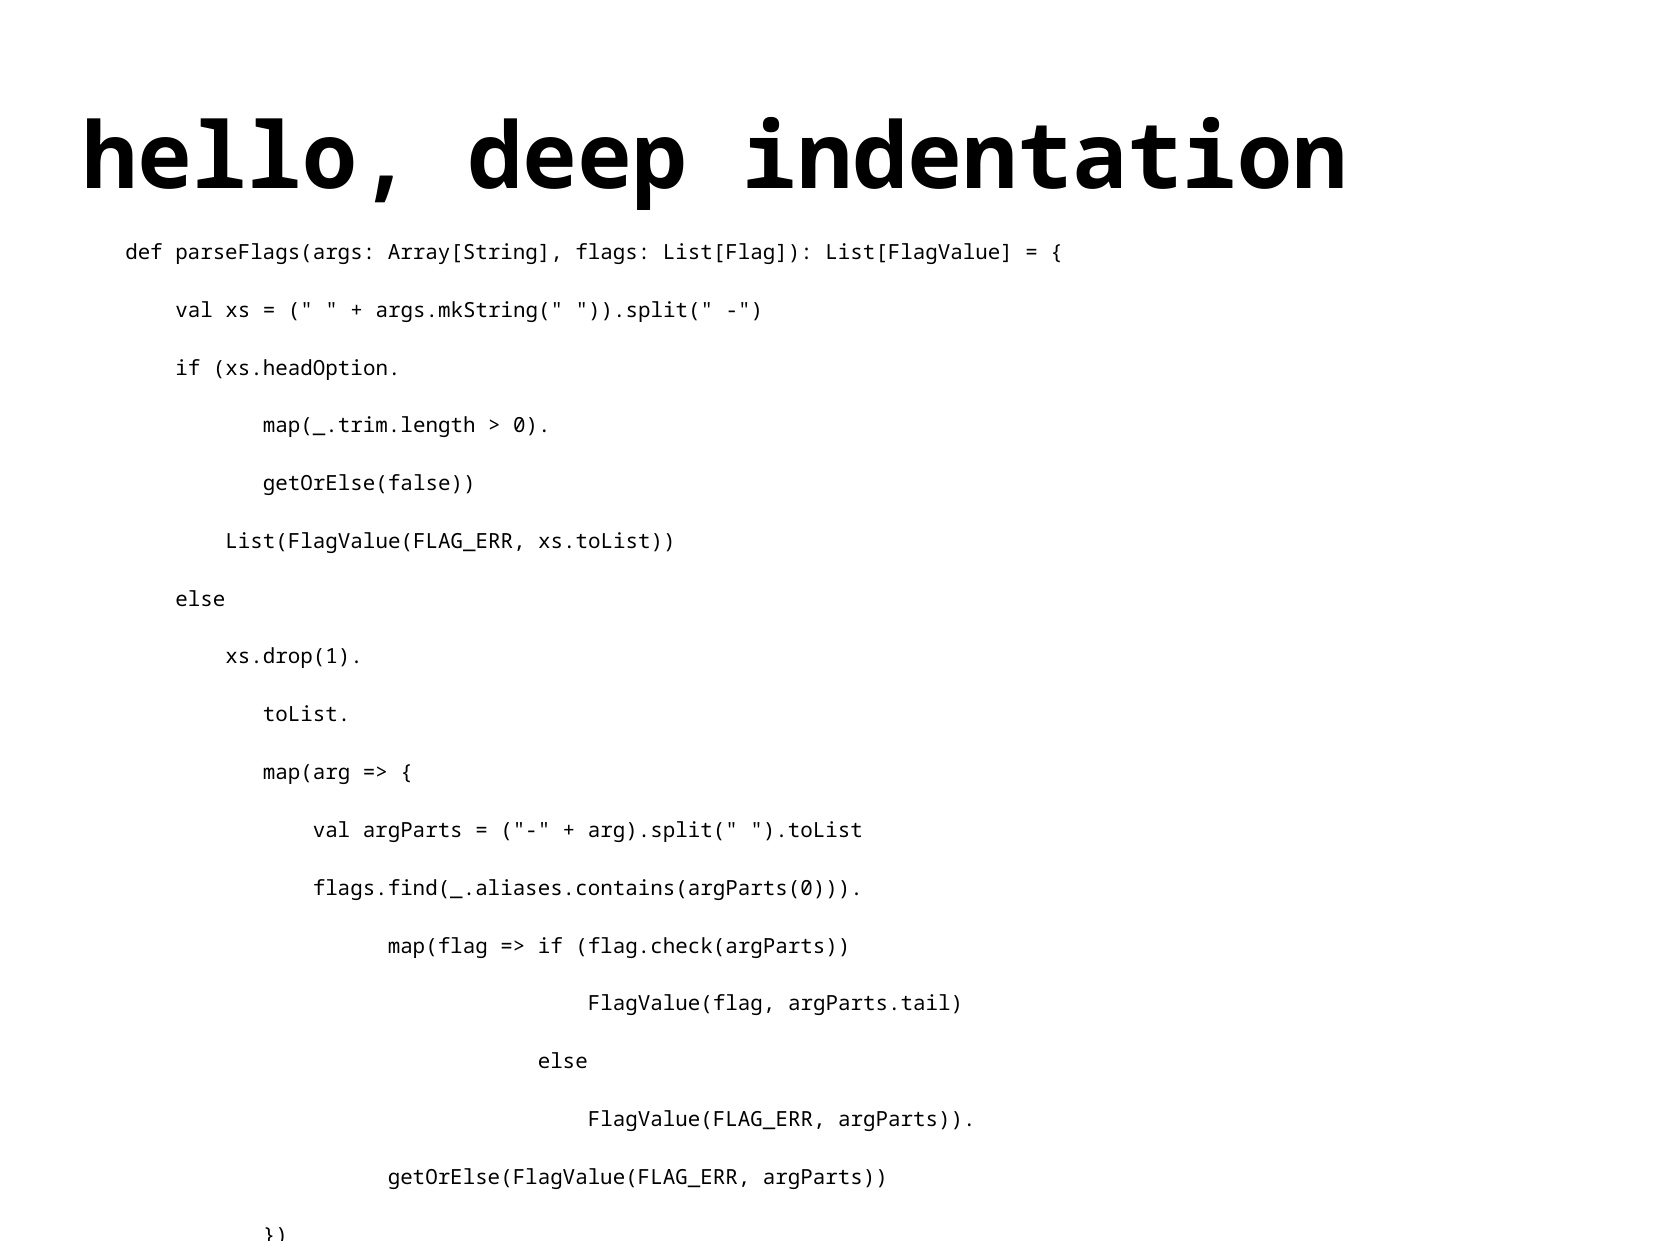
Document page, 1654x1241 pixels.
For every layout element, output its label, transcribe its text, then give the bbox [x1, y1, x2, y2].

list def parseFlags(args: Array[String], flags: List[Flag]): List[FlagValue] = { val xs = (" " + args.mkString(" ")).split(" -") if (xs.headOption. map(_.trim.length > 0). getOrElse(false)) List(FlagValue(FLAG_ERR, xs.toList)) else xs.drop(1). toList. map(arg => { val argParts = ("-" + arg).split(" ").toList flags.find(_.aliases.contains(argParts(0))). map(flag => if (flag.check(argParts)) FlagValue(flag, argParts.tail) else FlagValue(FLAG_ERR, argParts)). getOrElse(FlagValue(FLAG_ERR, argParts)) }) } [82, 237, 1571, 1230]
title hello, deep indentation [82, 56, 1571, 237]
